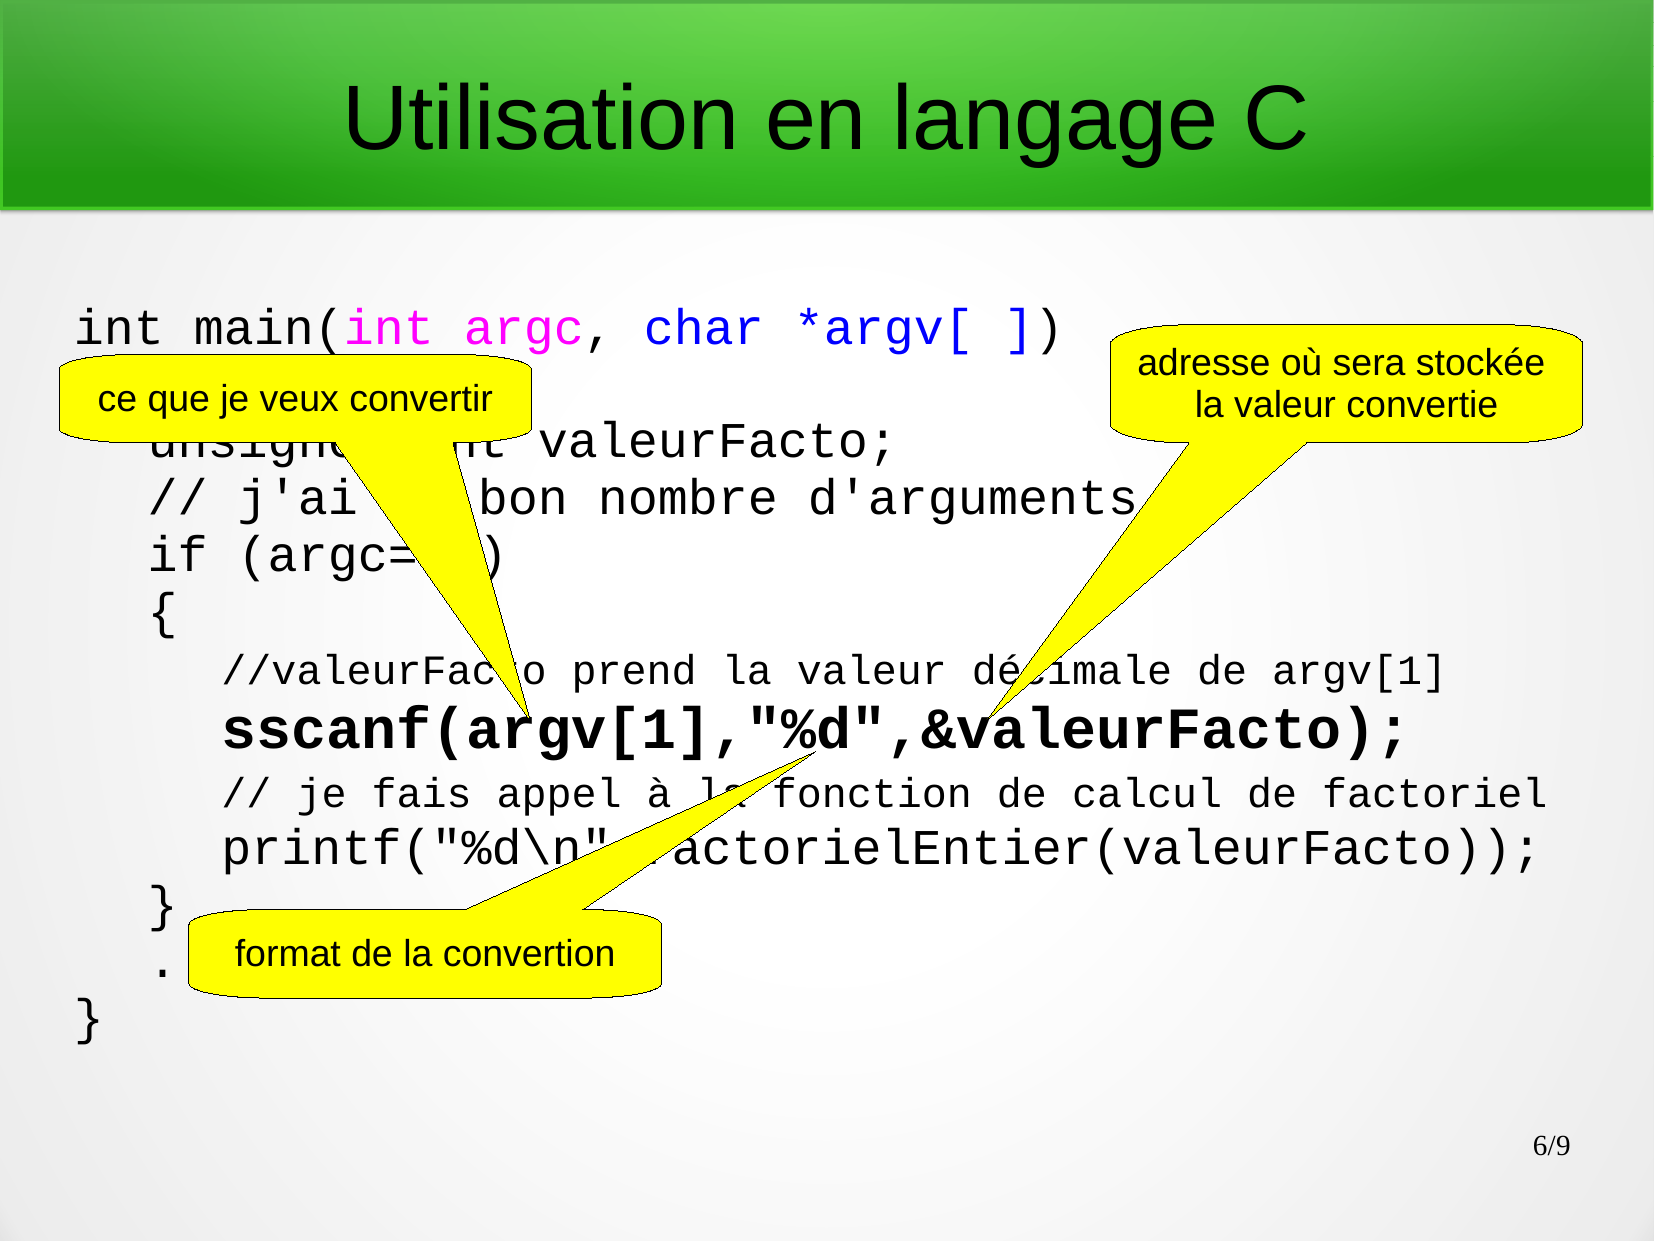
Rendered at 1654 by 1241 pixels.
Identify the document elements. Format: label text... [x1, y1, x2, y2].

text_box ce que je veux convertir [59, 354, 532, 722]
text_box int main(int argc, char *argv[ ]) { unsigned int valeurFacto; // j'ai le bon nombre d'arguments if (argc==2) { //valeurFacto prend la valeur décimale de argv[1] sscanf(argv[1],"%d",&valeurFacto); // je fais appel à la fonction de calcul de factoriel printf("%d\n",factorielEntier(valeurFacto)); } ... } [59, 295, 1625, 1058]
title Utilisation en langage C [82, 47, 1571, 189]
text_box format de la convertion [188, 751, 816, 999]
text_box adresse où sera stockée la valeur convertie [985, 324, 1583, 722]
